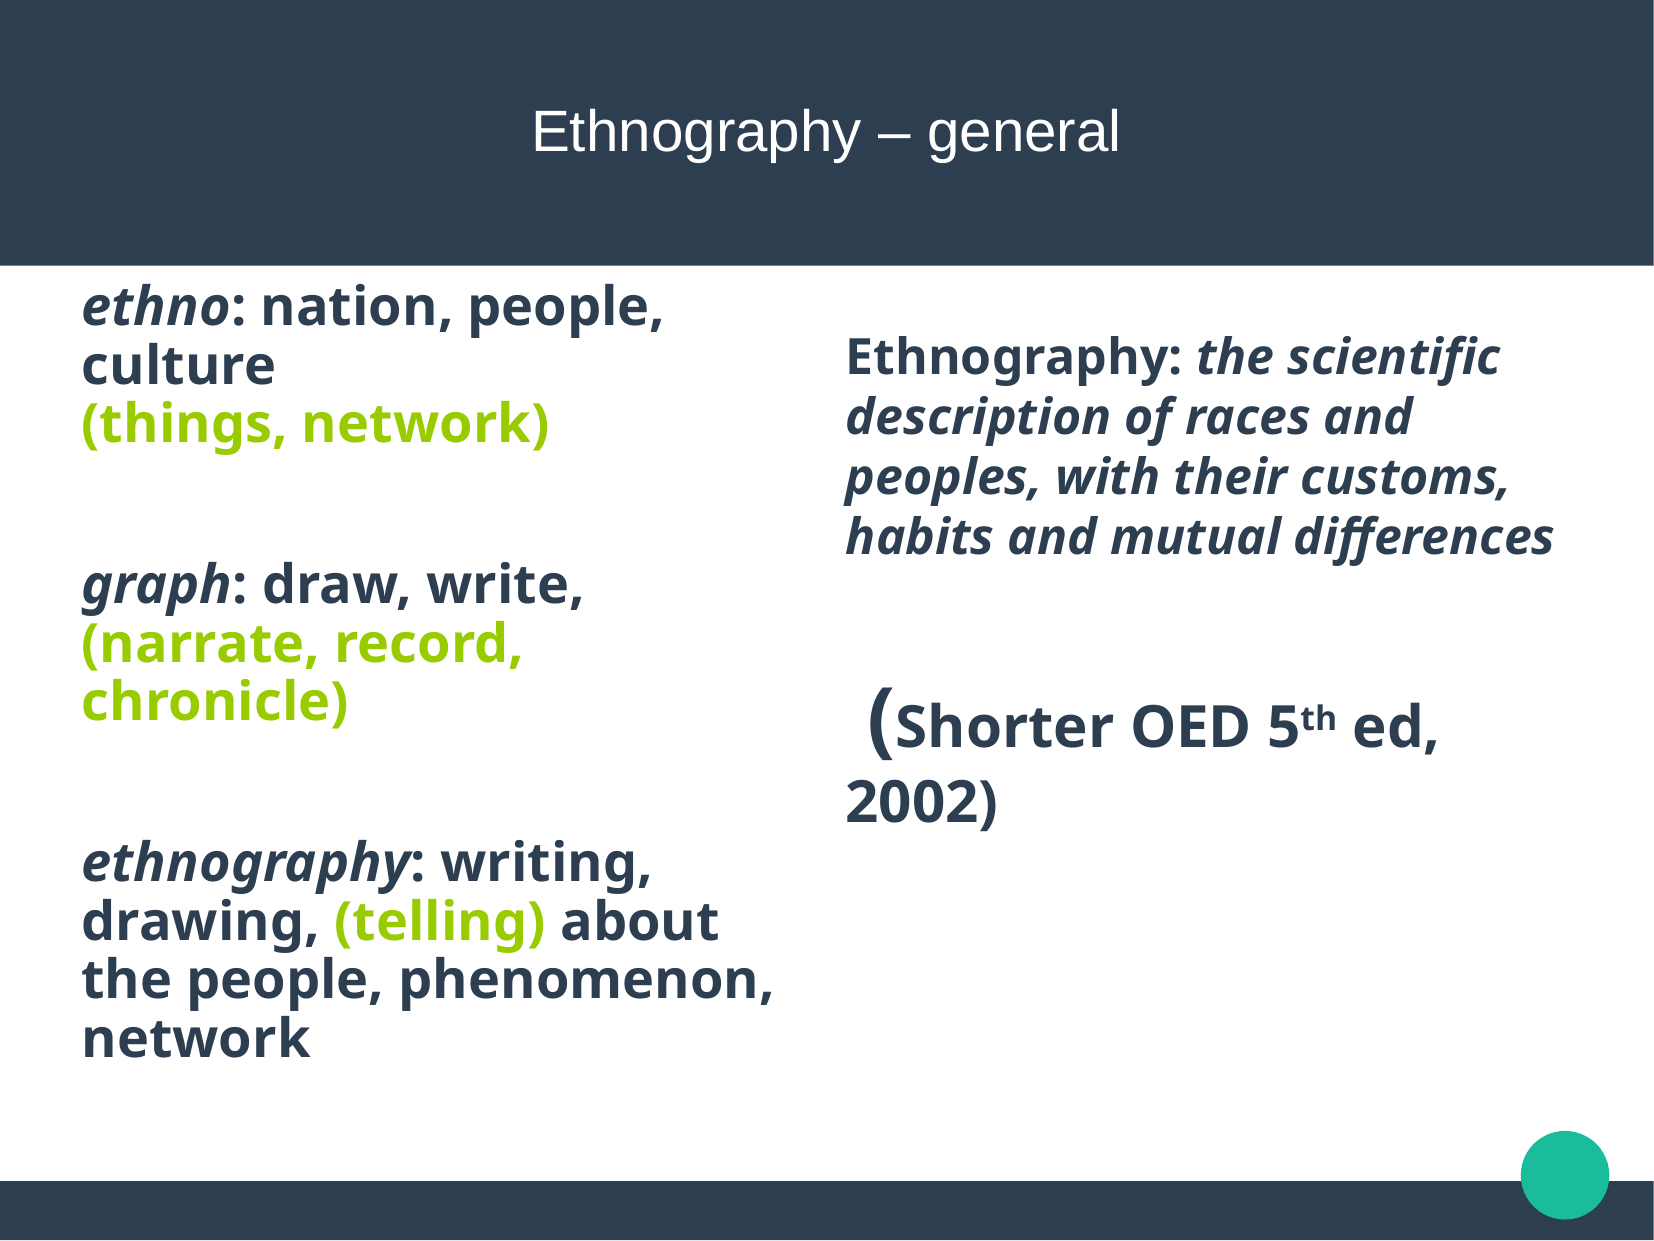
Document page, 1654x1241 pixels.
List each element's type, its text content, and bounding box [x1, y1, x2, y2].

list Ethnography: the scientific description of races and peoples, with their customs, habits and mutual differences (Shorter OED 5th ed, 2002) [845, 324, 1596, 1152]
title Ethnography – general [59, 49, 1595, 207]
list ethno: nation, people, culture (things, network) graph: draw, write, (narrate, record, chronicle) ethnography: writing, drawing, (telling) about the people, phenomenon, network [53, 271, 804, 1099]
